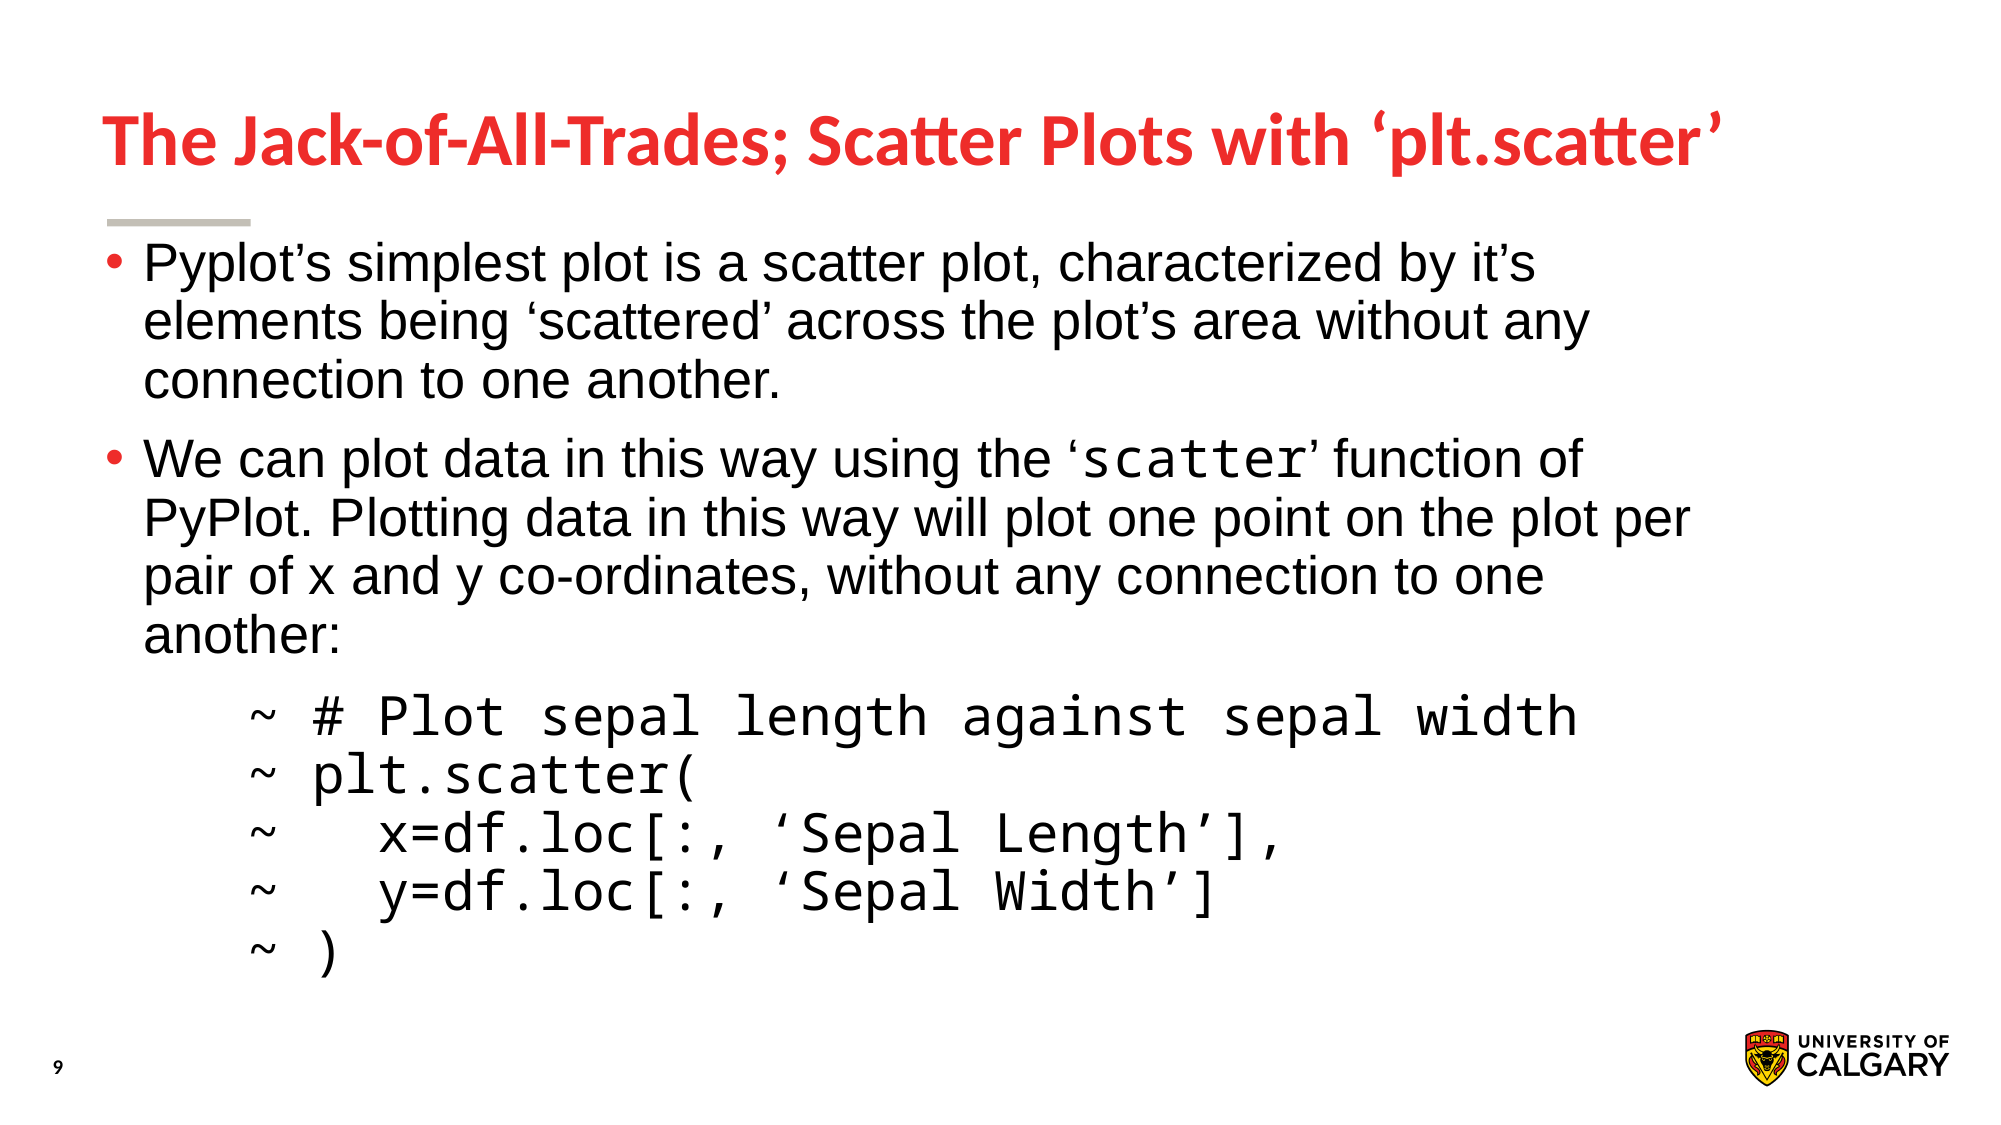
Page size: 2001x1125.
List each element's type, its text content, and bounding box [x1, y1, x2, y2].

picture [1722, 1012, 1972, 1099]
list Pyplot’s simplest plot is a scatter plot, characterized by it’s elements being ‘scattered’ across the plot’s area without any connection to one another. We can plot data in this way using the ‘scatter’ function of PyPlot. Plotting data in this way will plot one point on the plot per pair of x and y co-ordinates, without any connection to one another: ~ # Plot sepal length against sepal width ~ plt.scatter( ~ x=df.loc[:, ‘Sepal Length’], ~ y=df.loc[:, ‘Sepal Width’] ~ ) [91, 227, 1774, 941]
title The Jack-of-All-Trades; Scatter Plots with ‘plt.scatter’ [87, 60, 1774, 222]
